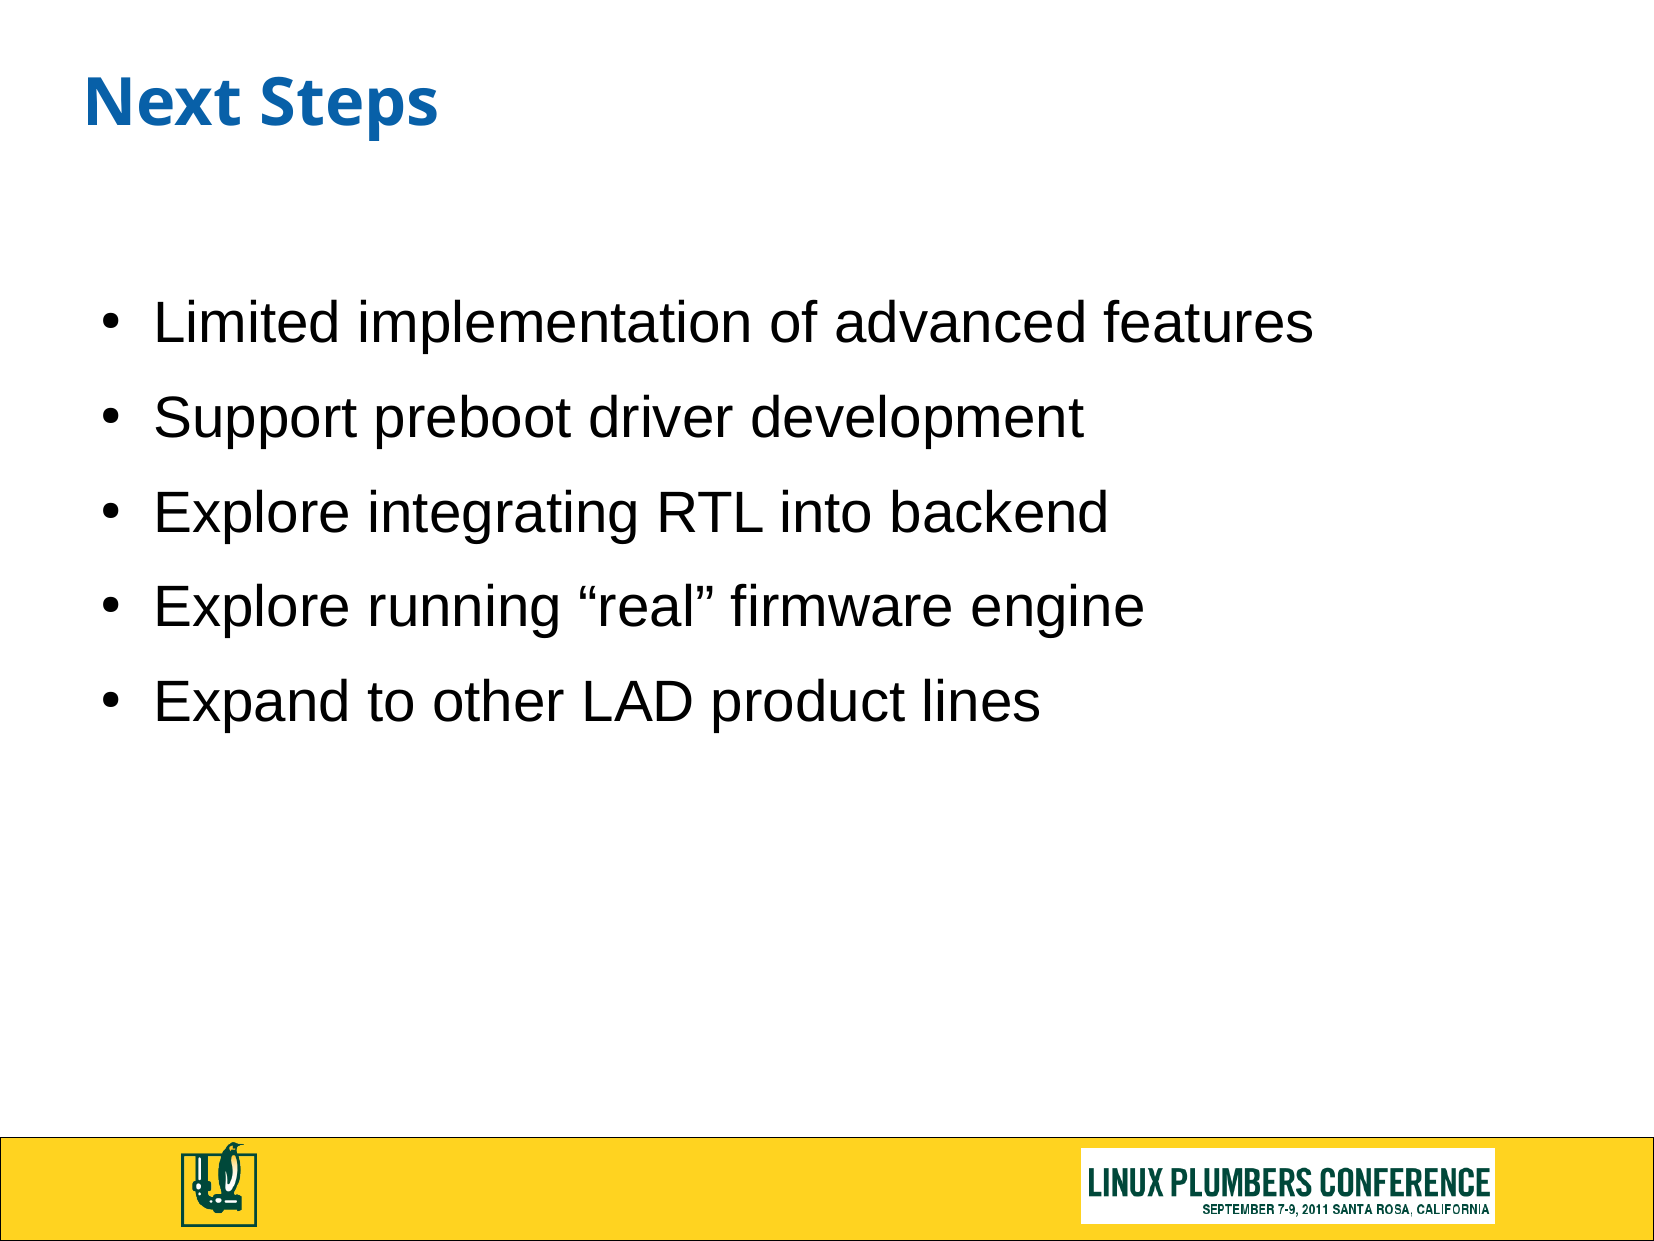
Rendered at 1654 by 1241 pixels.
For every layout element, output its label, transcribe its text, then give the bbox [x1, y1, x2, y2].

picture [181, 1142, 257, 1227]
list Limited implementation of advanced features Support preboot driver development Explore integrating RTL into backend Explore running “real” firmware engine Expand to other LAD product lines [82, 290, 1571, 1109]
title Next Steps [82, 49, 1571, 151]
picture [1081, 1148, 1495, 1224]
